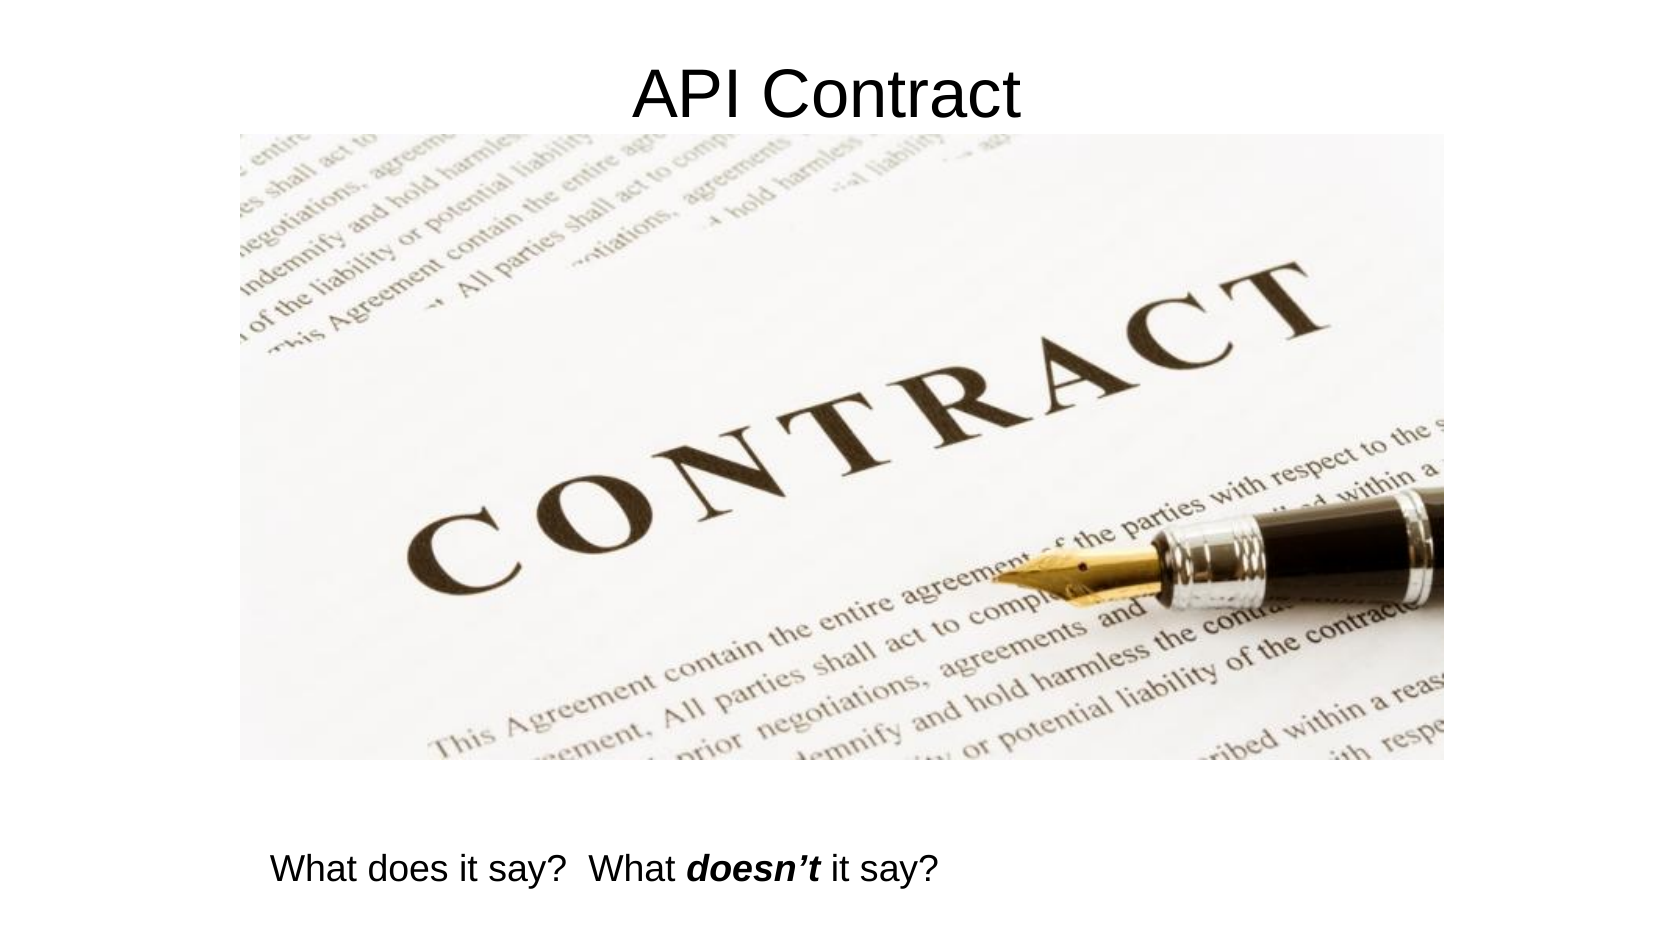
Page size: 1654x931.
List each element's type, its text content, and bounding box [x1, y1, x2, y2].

text_box What does it say? What doesn’t it say? [255, 840, 955, 897]
title API Contract [82, 37, 1571, 151]
picture [240, 134, 1444, 760]
